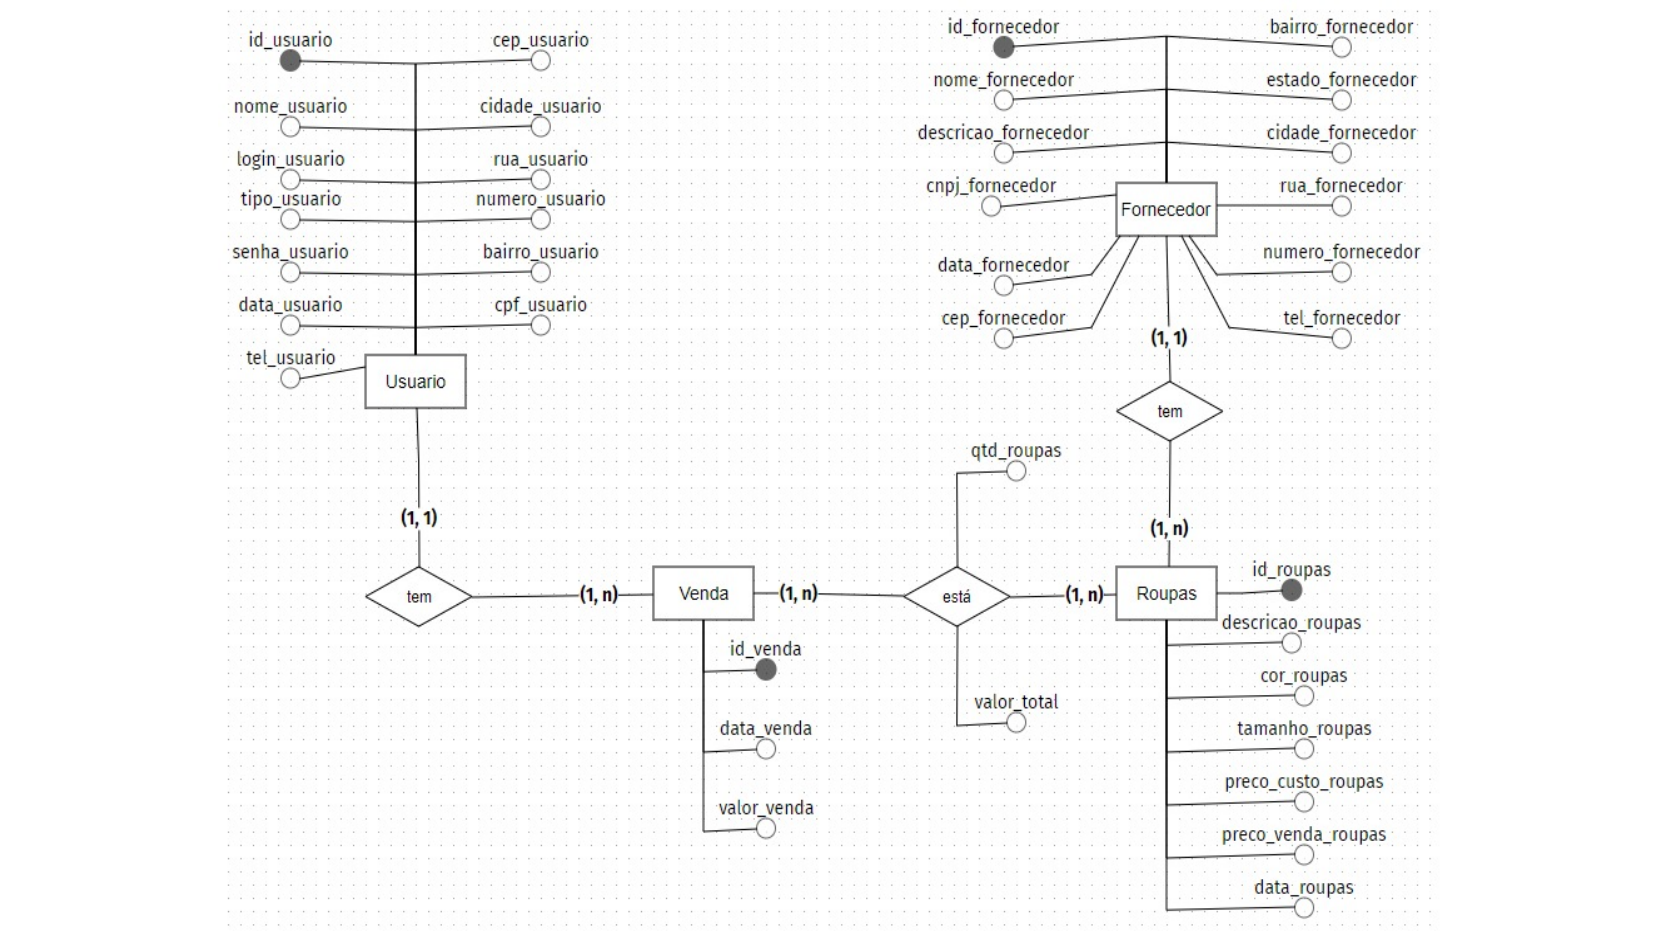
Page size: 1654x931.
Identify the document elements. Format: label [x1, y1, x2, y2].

picture [218, 0, 1442, 931]
